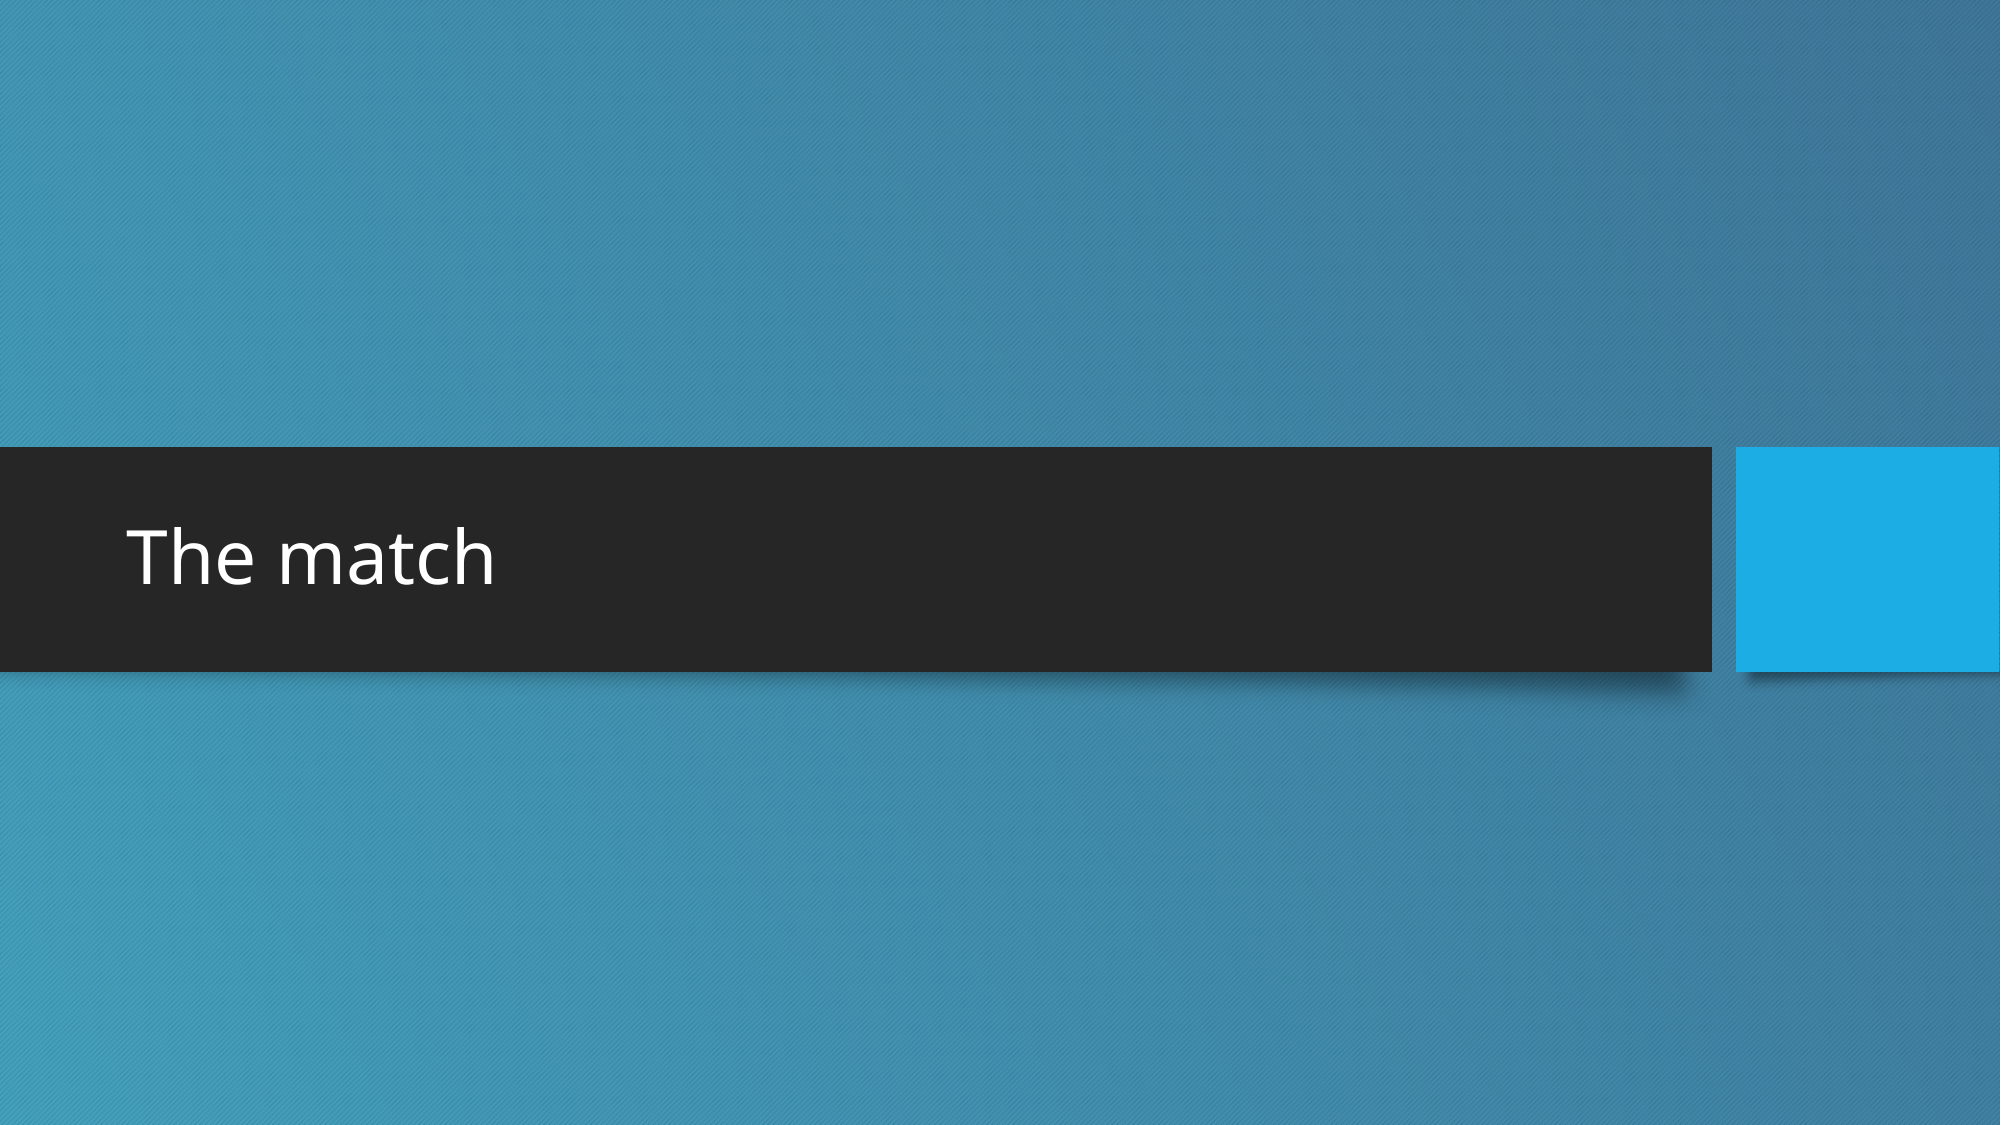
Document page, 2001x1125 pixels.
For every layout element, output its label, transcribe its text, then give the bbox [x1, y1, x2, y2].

title The match [111, 470, 1689, 650]
